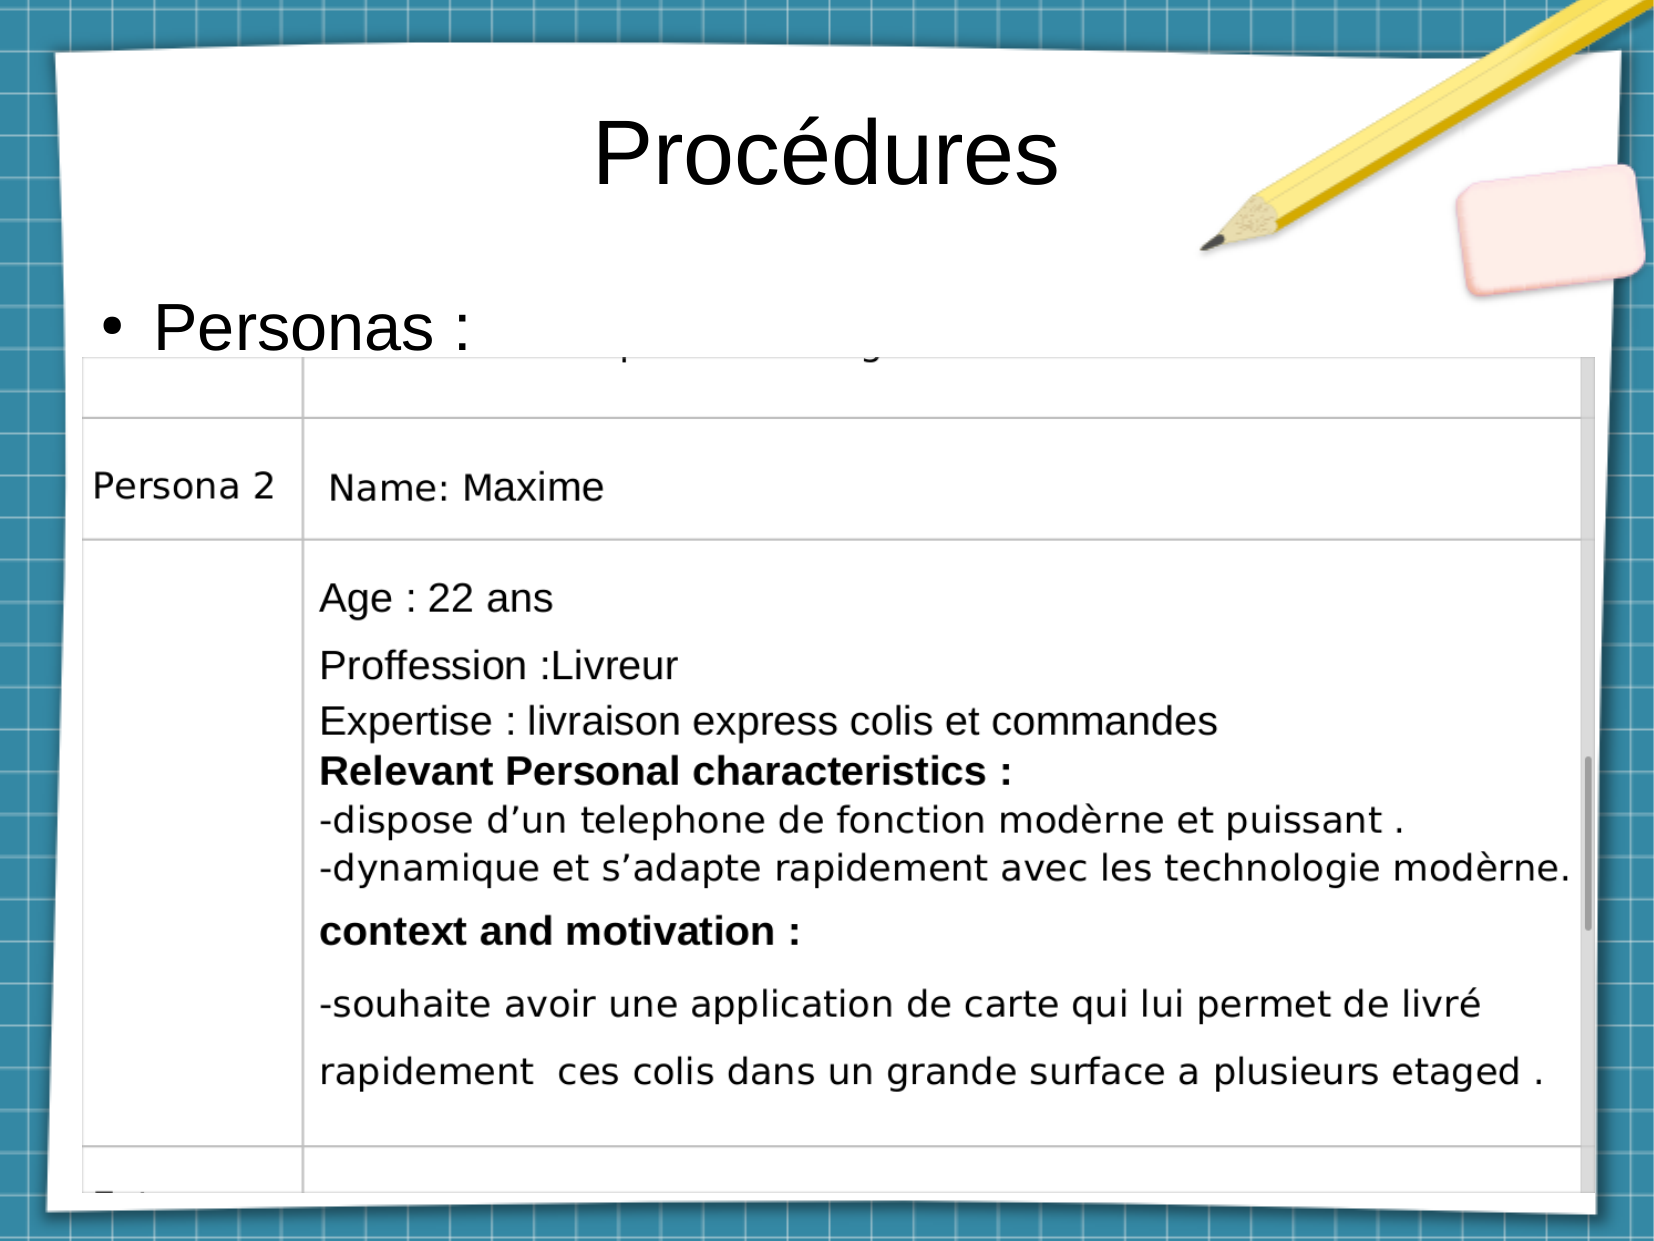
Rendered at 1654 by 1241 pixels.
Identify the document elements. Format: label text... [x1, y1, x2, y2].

picture [0, 0, 1654, 1241]
title Procédures [82, 49, 1571, 257]
list Personas : [82, 290, 1571, 357]
